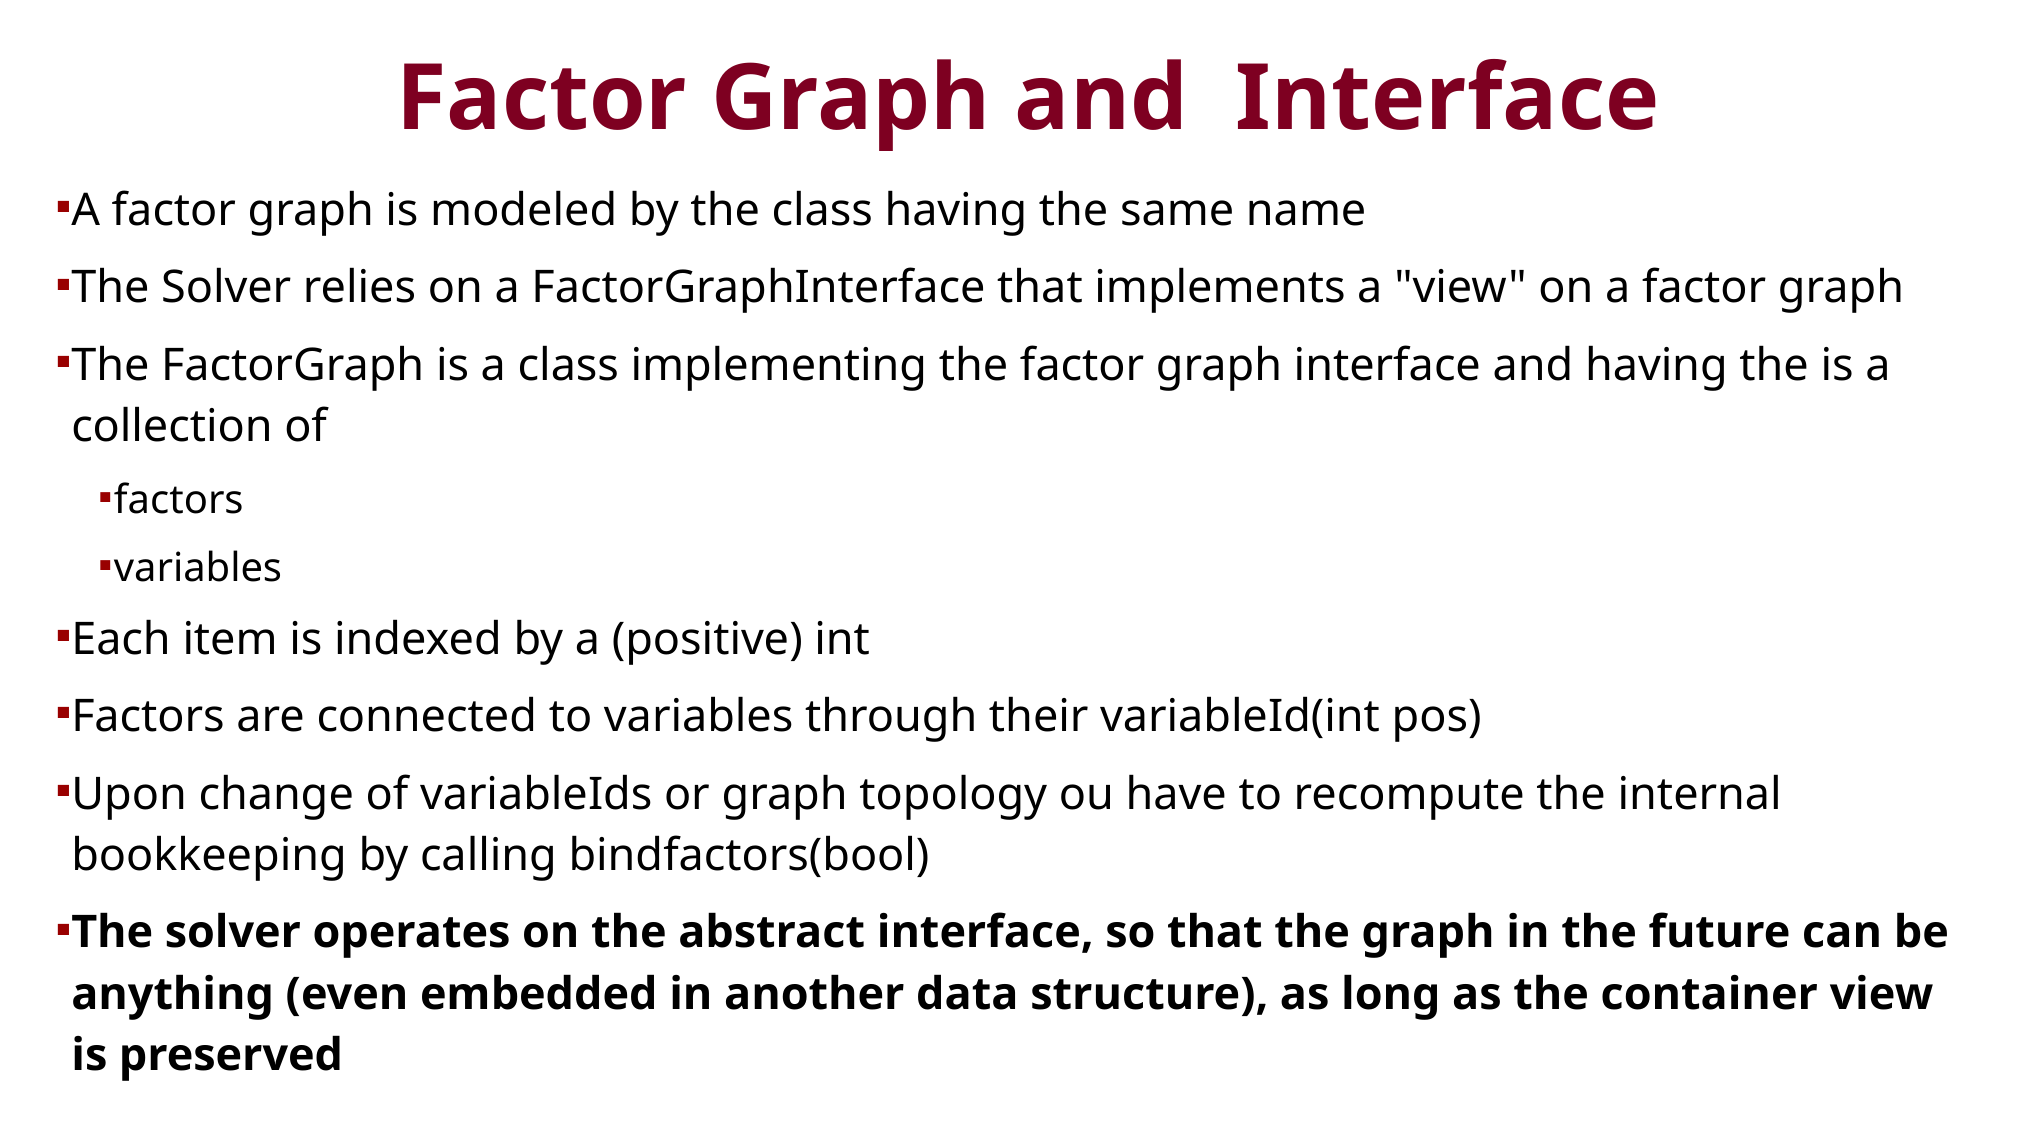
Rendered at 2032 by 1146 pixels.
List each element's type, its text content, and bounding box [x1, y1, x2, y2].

list A factor graph is modeled by the class having the same name The Solver relies on a FactorGraphInterface that implements a "view" on a factor graph The FactorGraph is a class implementing the factor graph interface and having the is a collection of factors variables Each item is indexed by a (positive) int Factors are connected to variables through their variableId(int pos) Upon change of variableIds or graph topology ou have to recompute the internal bookkeeping by calling bindfactors(bool) The solver operates on the abstract interface, so that the graph in the future can be anything (even embedded in another data structure), as long as the container view is preserved [47, 177, 1973, 1099]
title Factor Graph and Interface [37, 10, 2020, 178]
